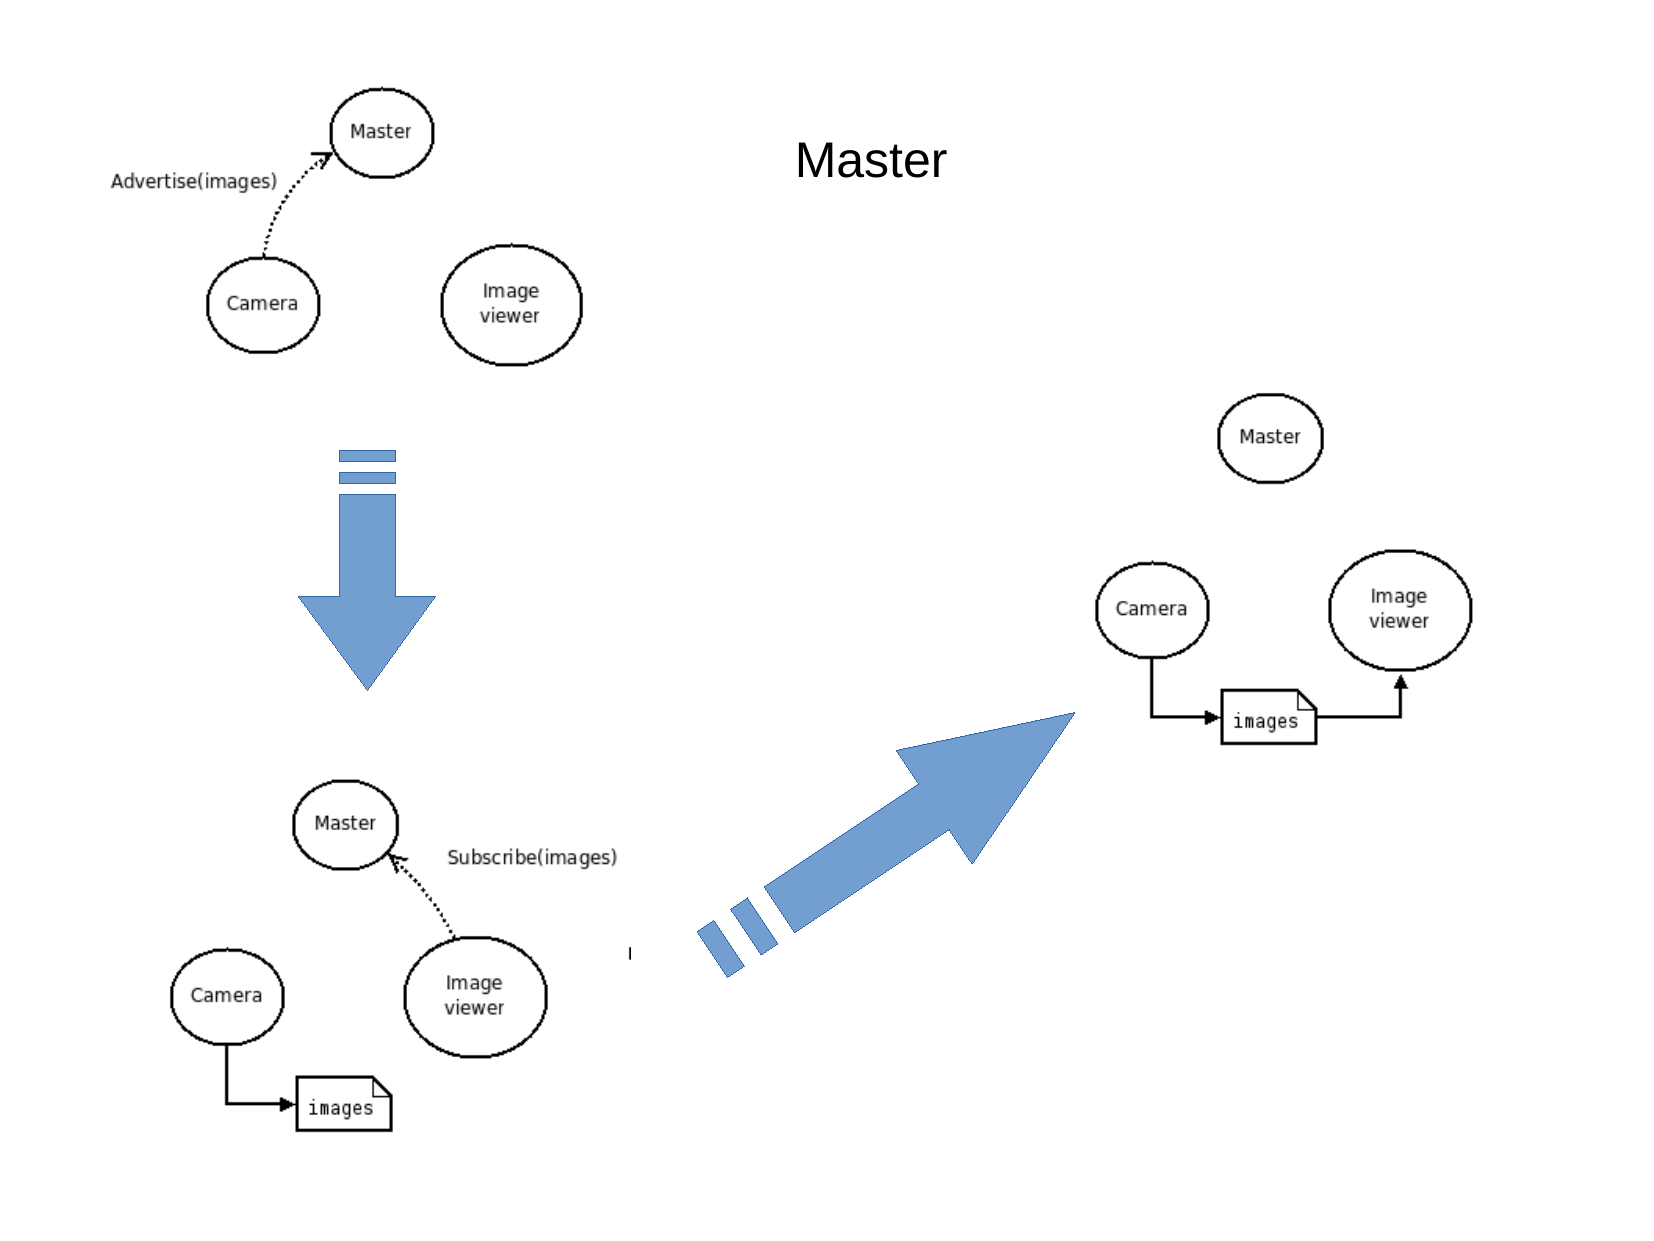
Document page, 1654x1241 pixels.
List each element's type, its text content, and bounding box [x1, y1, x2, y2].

text_box [339, 472, 396, 484]
text_box [697, 920, 745, 978]
picture [158, 769, 631, 1141]
text_box [730, 897, 778, 955]
picture [1080, 381, 1482, 751]
text_box Master [780, 124, 963, 196]
text_box [339, 450, 396, 462]
text_box [298, 494, 436, 691]
picture [105, 68, 594, 391]
text_box [764, 712, 1075, 933]
title [82, 49, 1571, 257]
